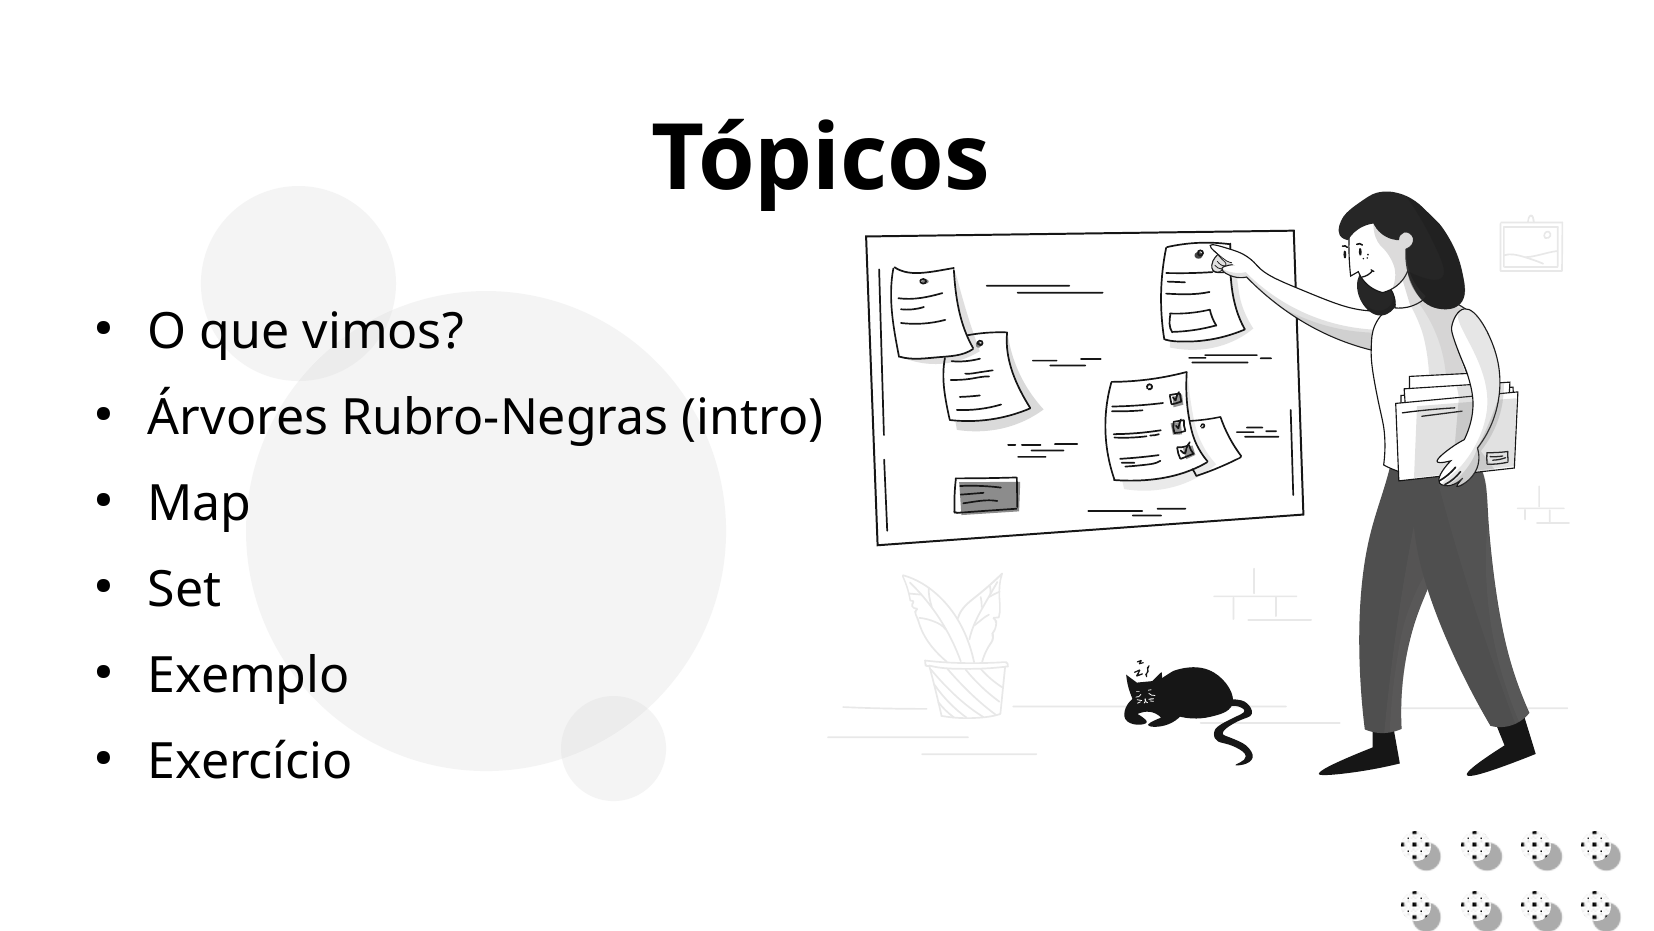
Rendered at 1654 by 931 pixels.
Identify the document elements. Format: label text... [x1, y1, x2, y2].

picture [1520, 831, 1552, 862]
picture [1460, 830, 1492, 862]
picture [1400, 830, 1432, 862]
title Tópicos [76, 76, 1565, 233]
picture [1580, 890, 1612, 922]
picture [1400, 891, 1432, 922]
list O que vimos? Árvores Rubro-Negras (intro) Map Set Exemplo Exercício [76, 295, 1088, 835]
picture [1581, 830, 1612, 862]
picture [1520, 890, 1552, 922]
picture [1461, 890, 1492, 922]
